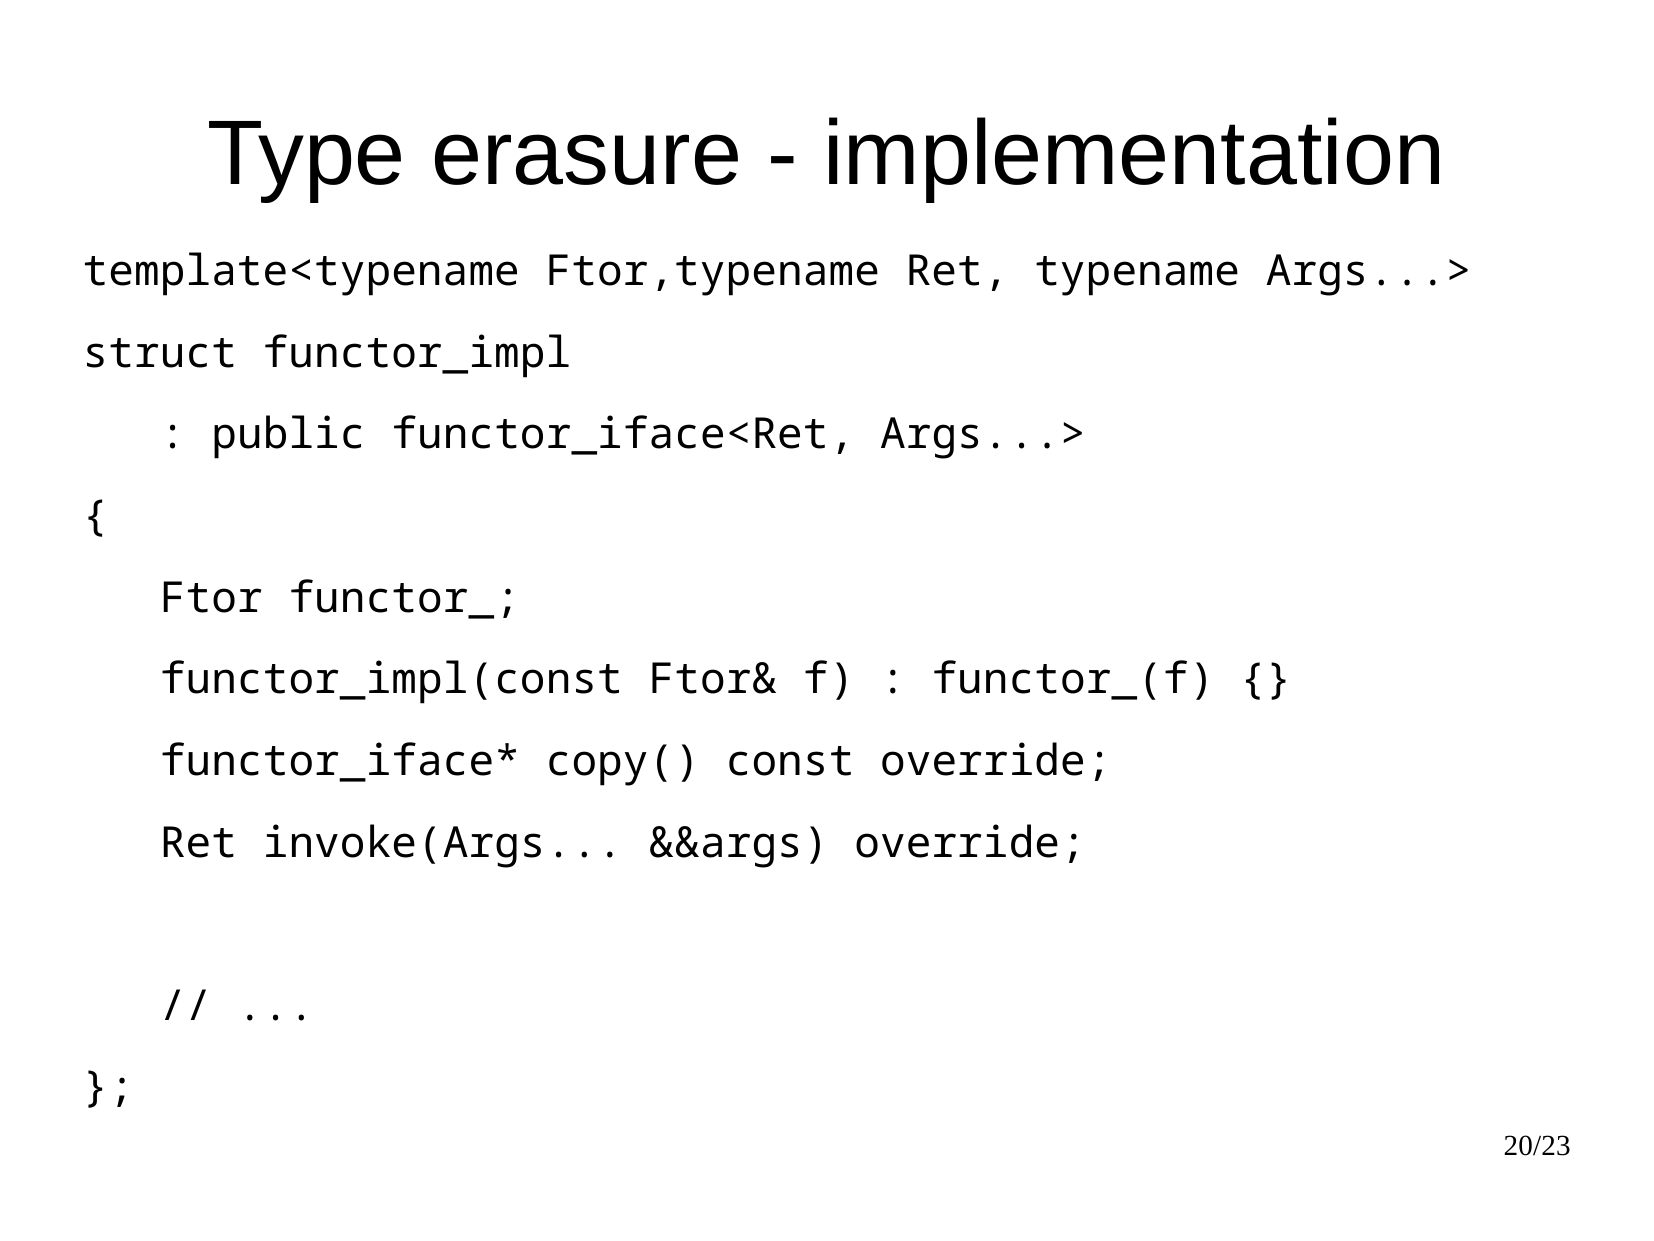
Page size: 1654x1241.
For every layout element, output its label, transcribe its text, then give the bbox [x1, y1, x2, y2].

title Type erasure - implementation [82, 49, 1571, 240]
list template<typename Ftor,typename Ret, typename Args...> struct functor_impl : public functor_iface<Ret, Args...> { Ftor functor_; functor_impl(const Ftor& f) : functor_(f) {} functor_iface* copy() const override; Ret invoke(Args... &&args) override; // ... }; [82, 240, 1571, 1126]
